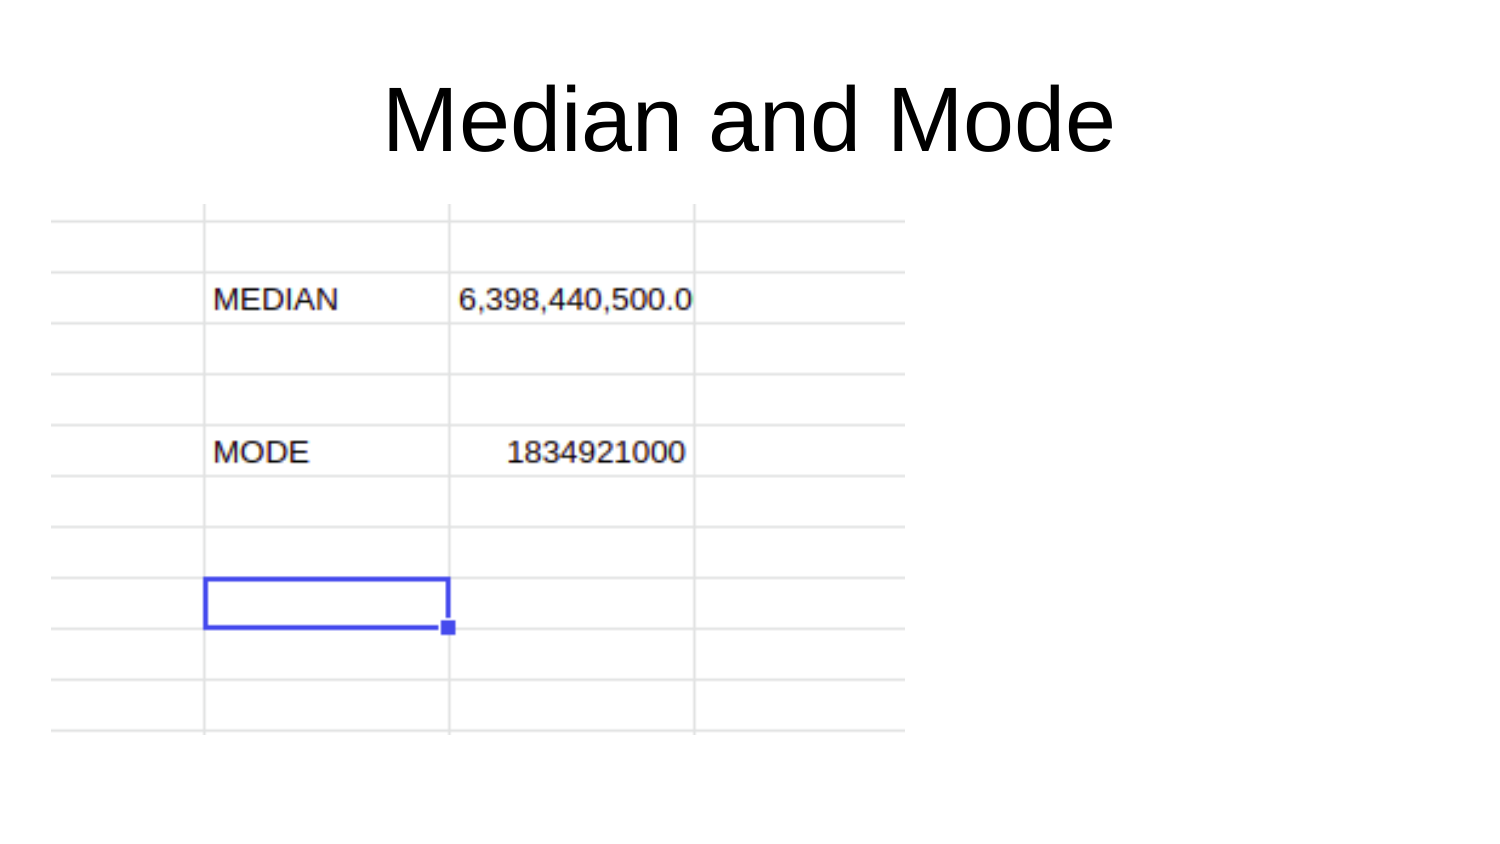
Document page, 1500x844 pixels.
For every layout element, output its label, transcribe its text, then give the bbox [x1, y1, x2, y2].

title Median and Mode [51, 68, 1449, 172]
picture [51, 204, 905, 736]
